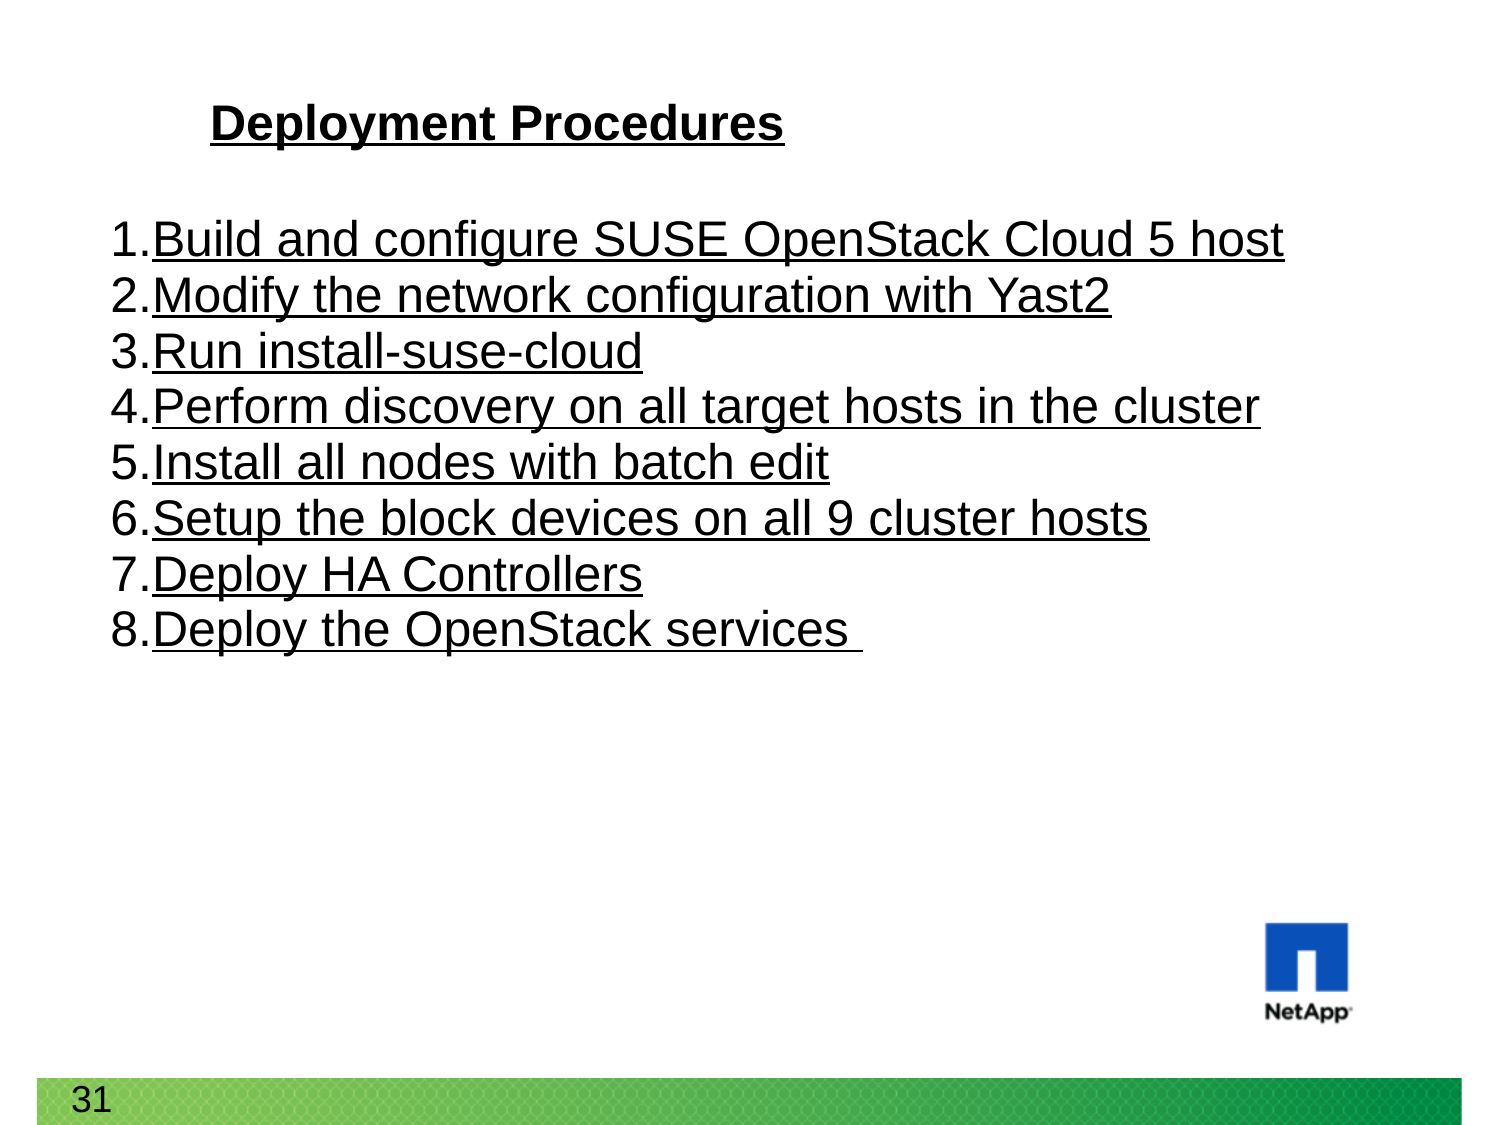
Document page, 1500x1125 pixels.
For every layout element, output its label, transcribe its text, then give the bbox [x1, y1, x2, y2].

text_box Build and configure SUSE OpenStack Cloud 5 host Modify the network configuration with Yast2 Run install-suse-cloud Perform discovery on all target hosts in the cluster Install all nodes with batch edit Setup the block devices on all 9 cluster hosts Deploy HA Controllers Deploy the OpenStack services [95, 203, 1444, 1032]
picture [1252, 914, 1366, 1032]
title Deployment Procedures [135, 41, 1372, 203]
picture [36, 1078, 1462, 1125]
